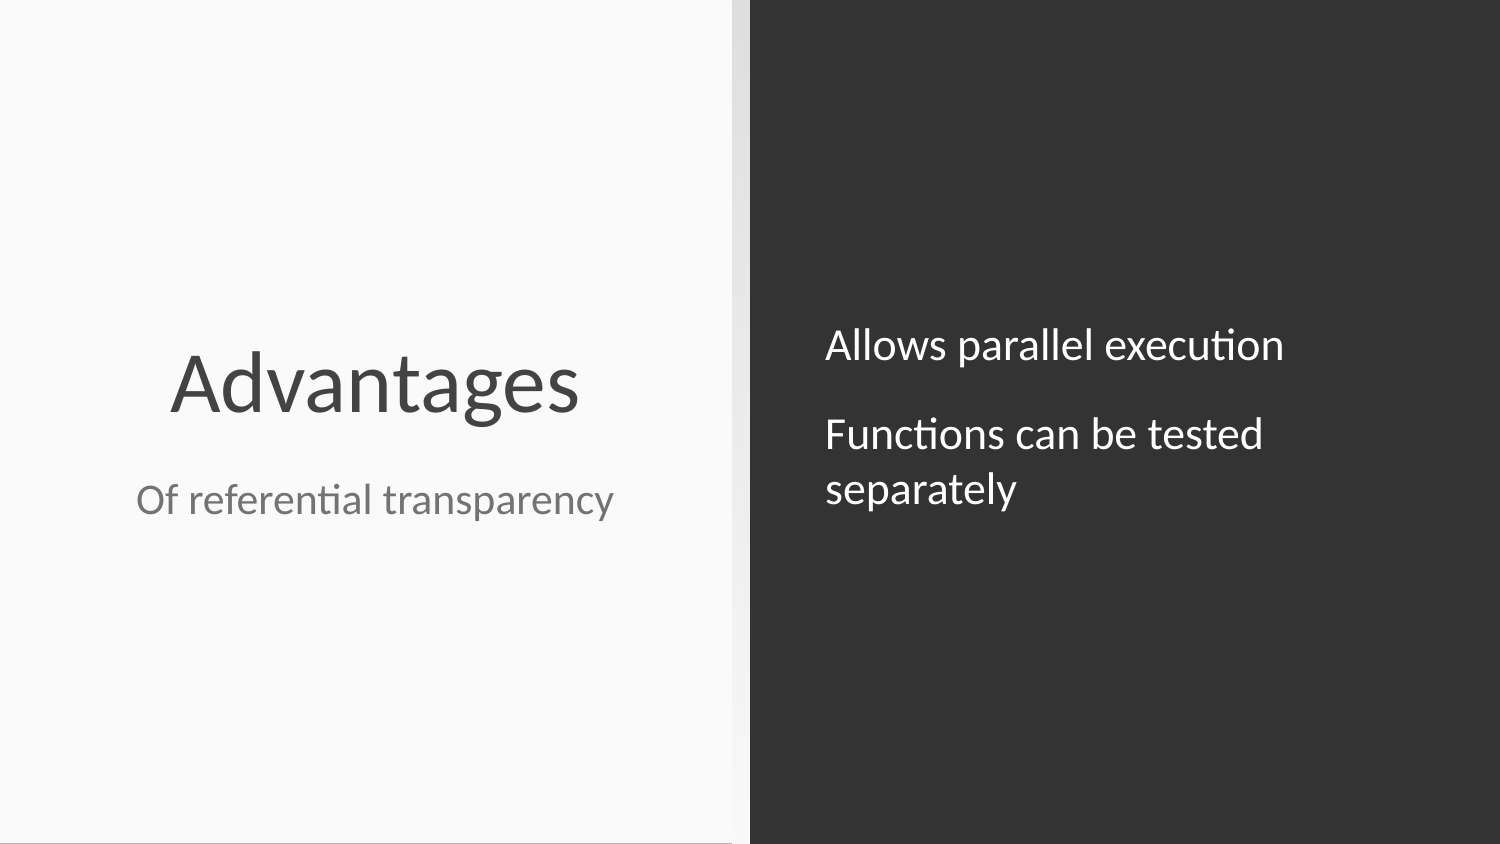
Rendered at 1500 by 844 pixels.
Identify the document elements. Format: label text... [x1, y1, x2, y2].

subtitle Of referential transparency [43, 455, 708, 659]
list Allows parallel execution Functions can be tested separately [810, 300, 1440, 725]
title Advantages [43, 202, 708, 446]
